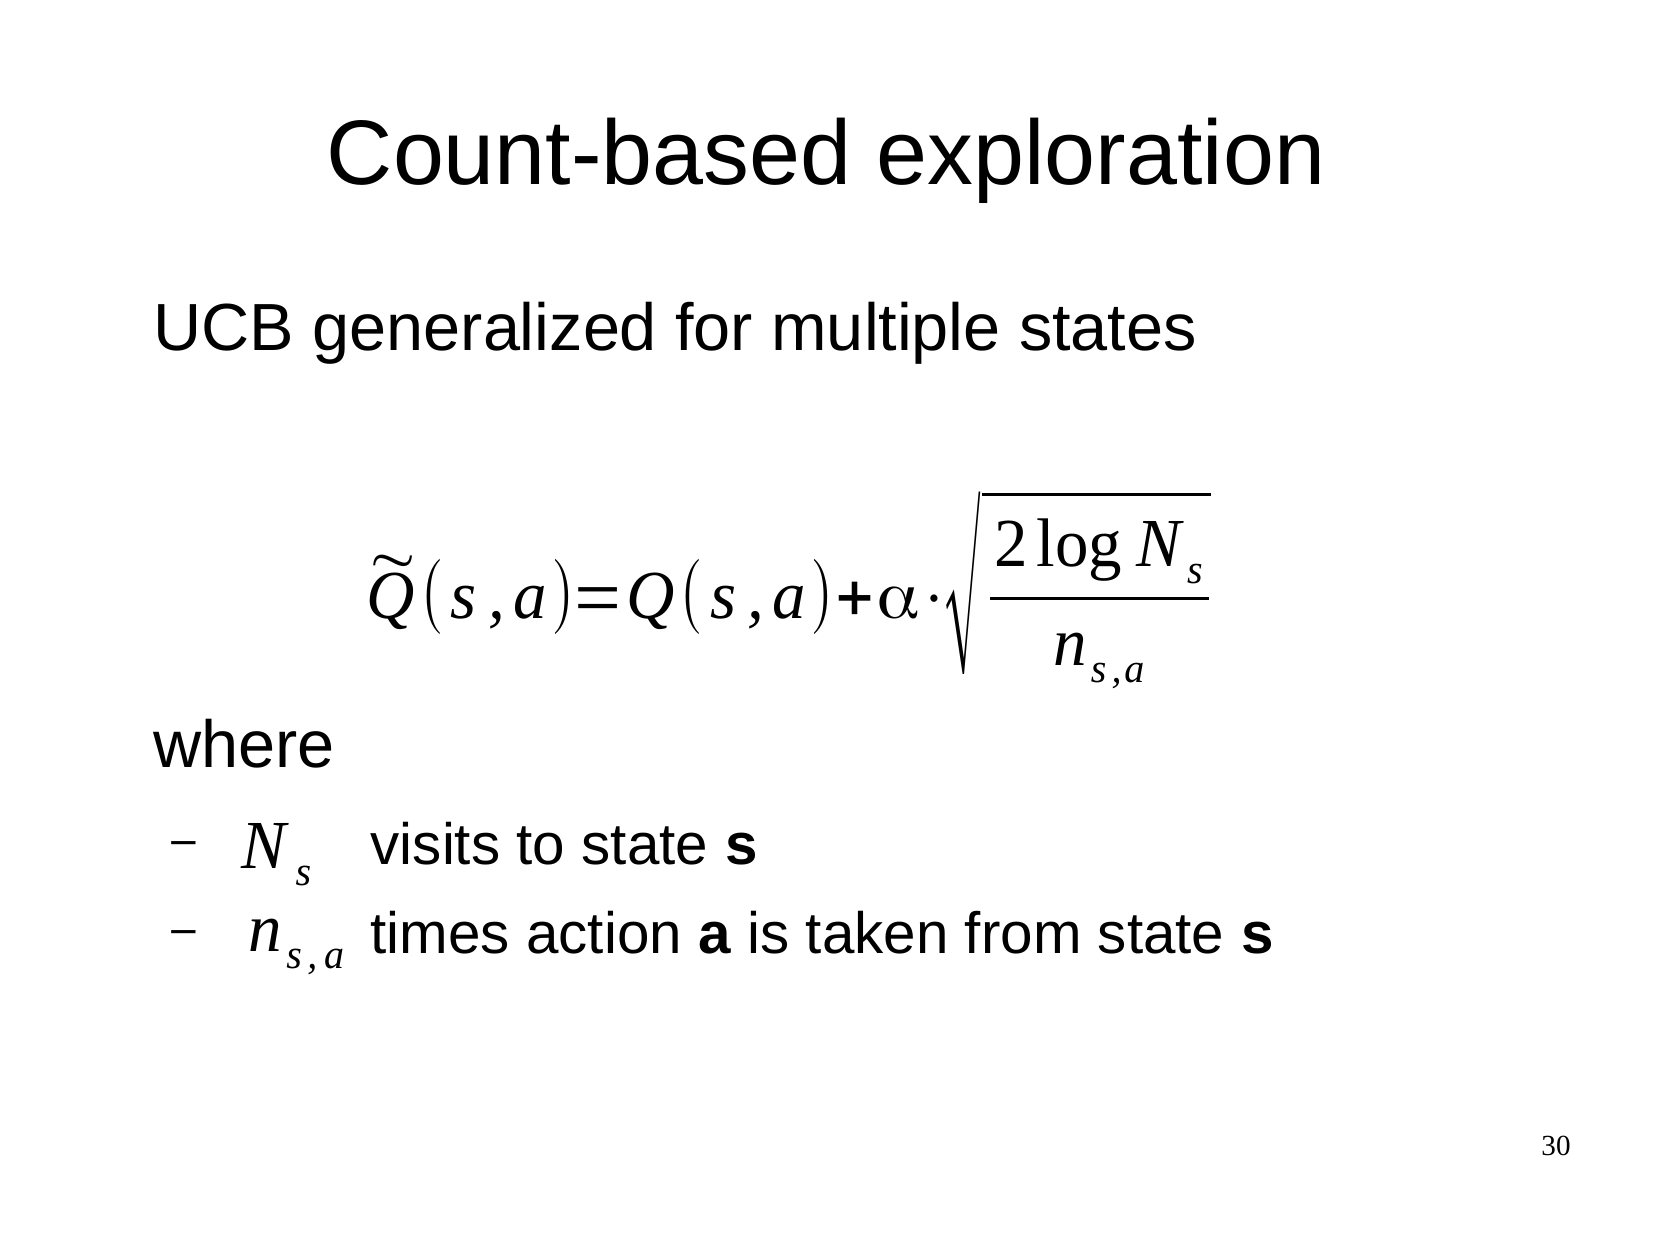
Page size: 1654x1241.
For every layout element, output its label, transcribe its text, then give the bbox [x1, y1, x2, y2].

list UCB generalized for multiple states where visits to state s times action a is taken from state s [82, 290, 1571, 1241]
chart [350, 489, 1229, 692]
chart [220, 808, 359, 979]
title Count-based exploration [82, 49, 1571, 257]
